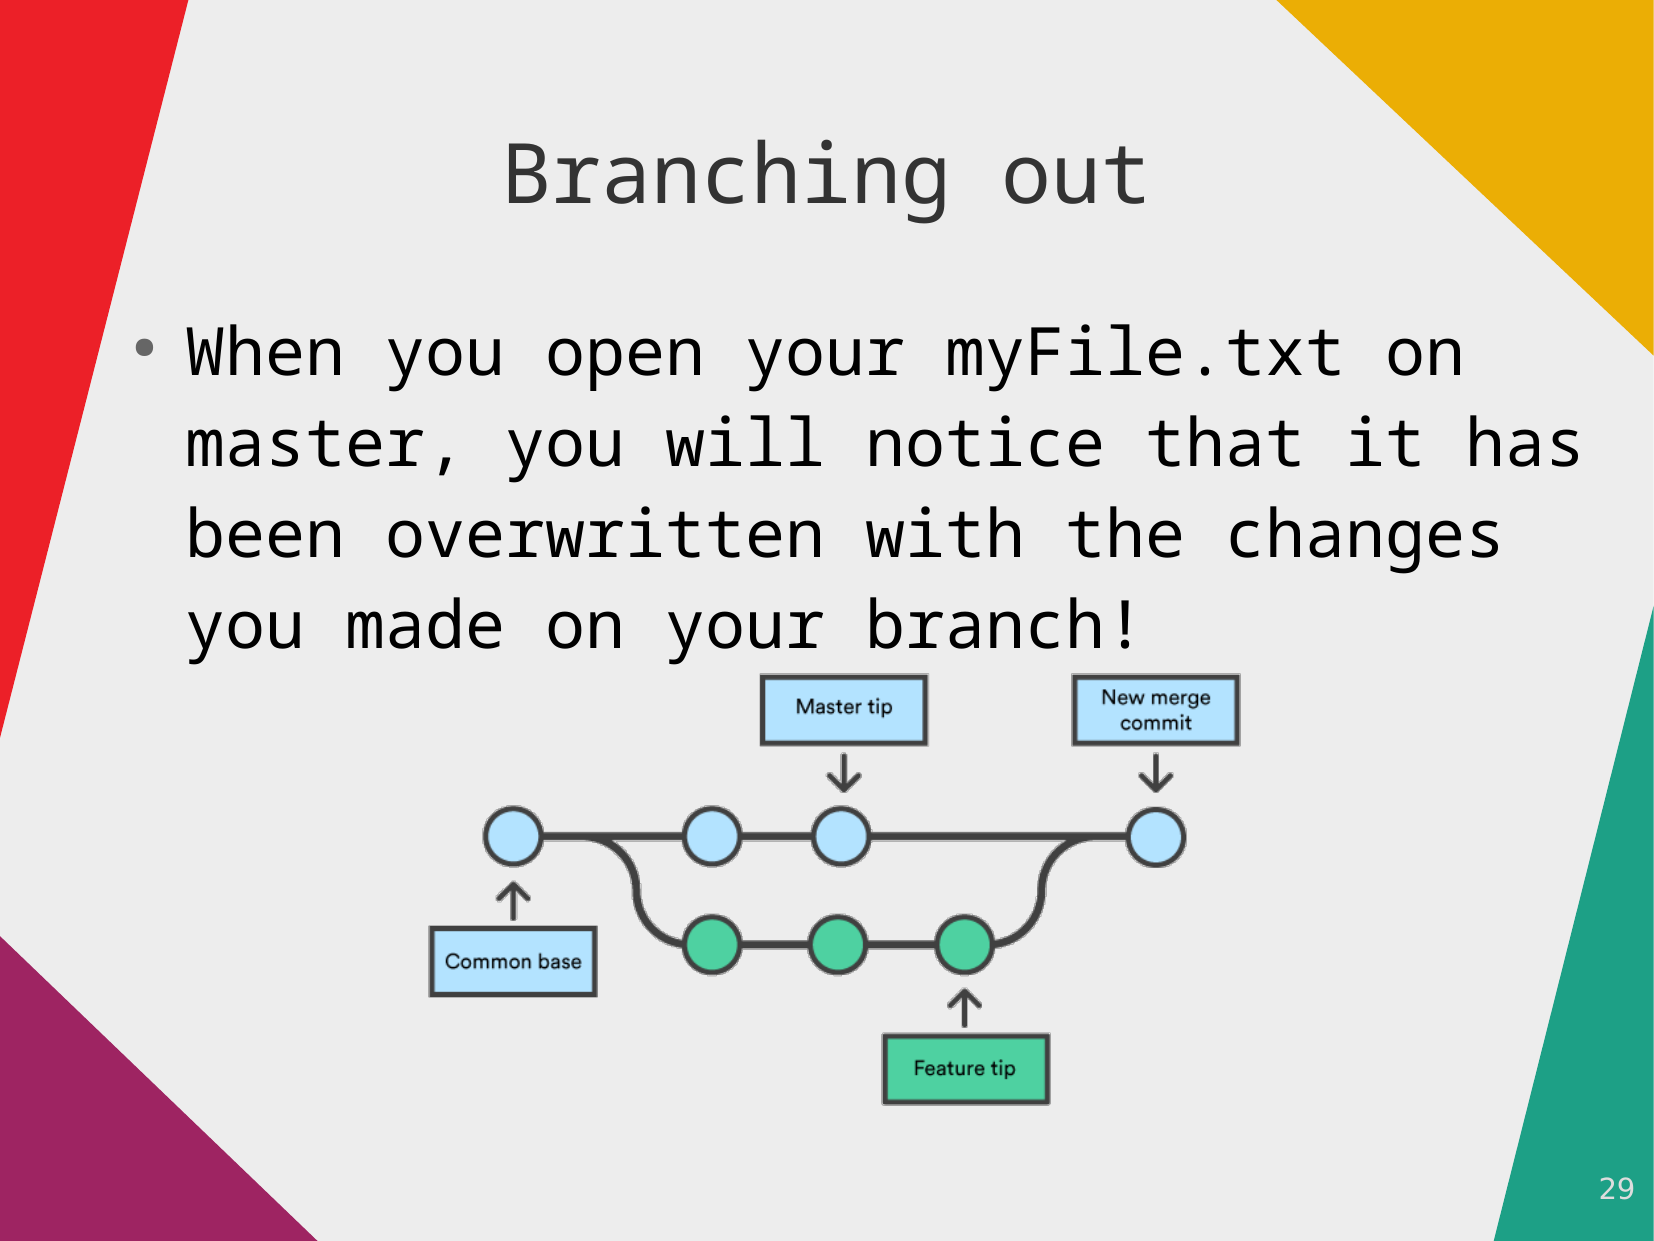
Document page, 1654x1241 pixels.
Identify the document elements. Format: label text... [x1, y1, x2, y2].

title Branching out [114, 73, 1539, 271]
list When you open your myFile.txt on master, you will notice that it has been overwritten with the changes you made on your branch! [114, 304, 1621, 1036]
picture [310, 535, 1366, 1141]
